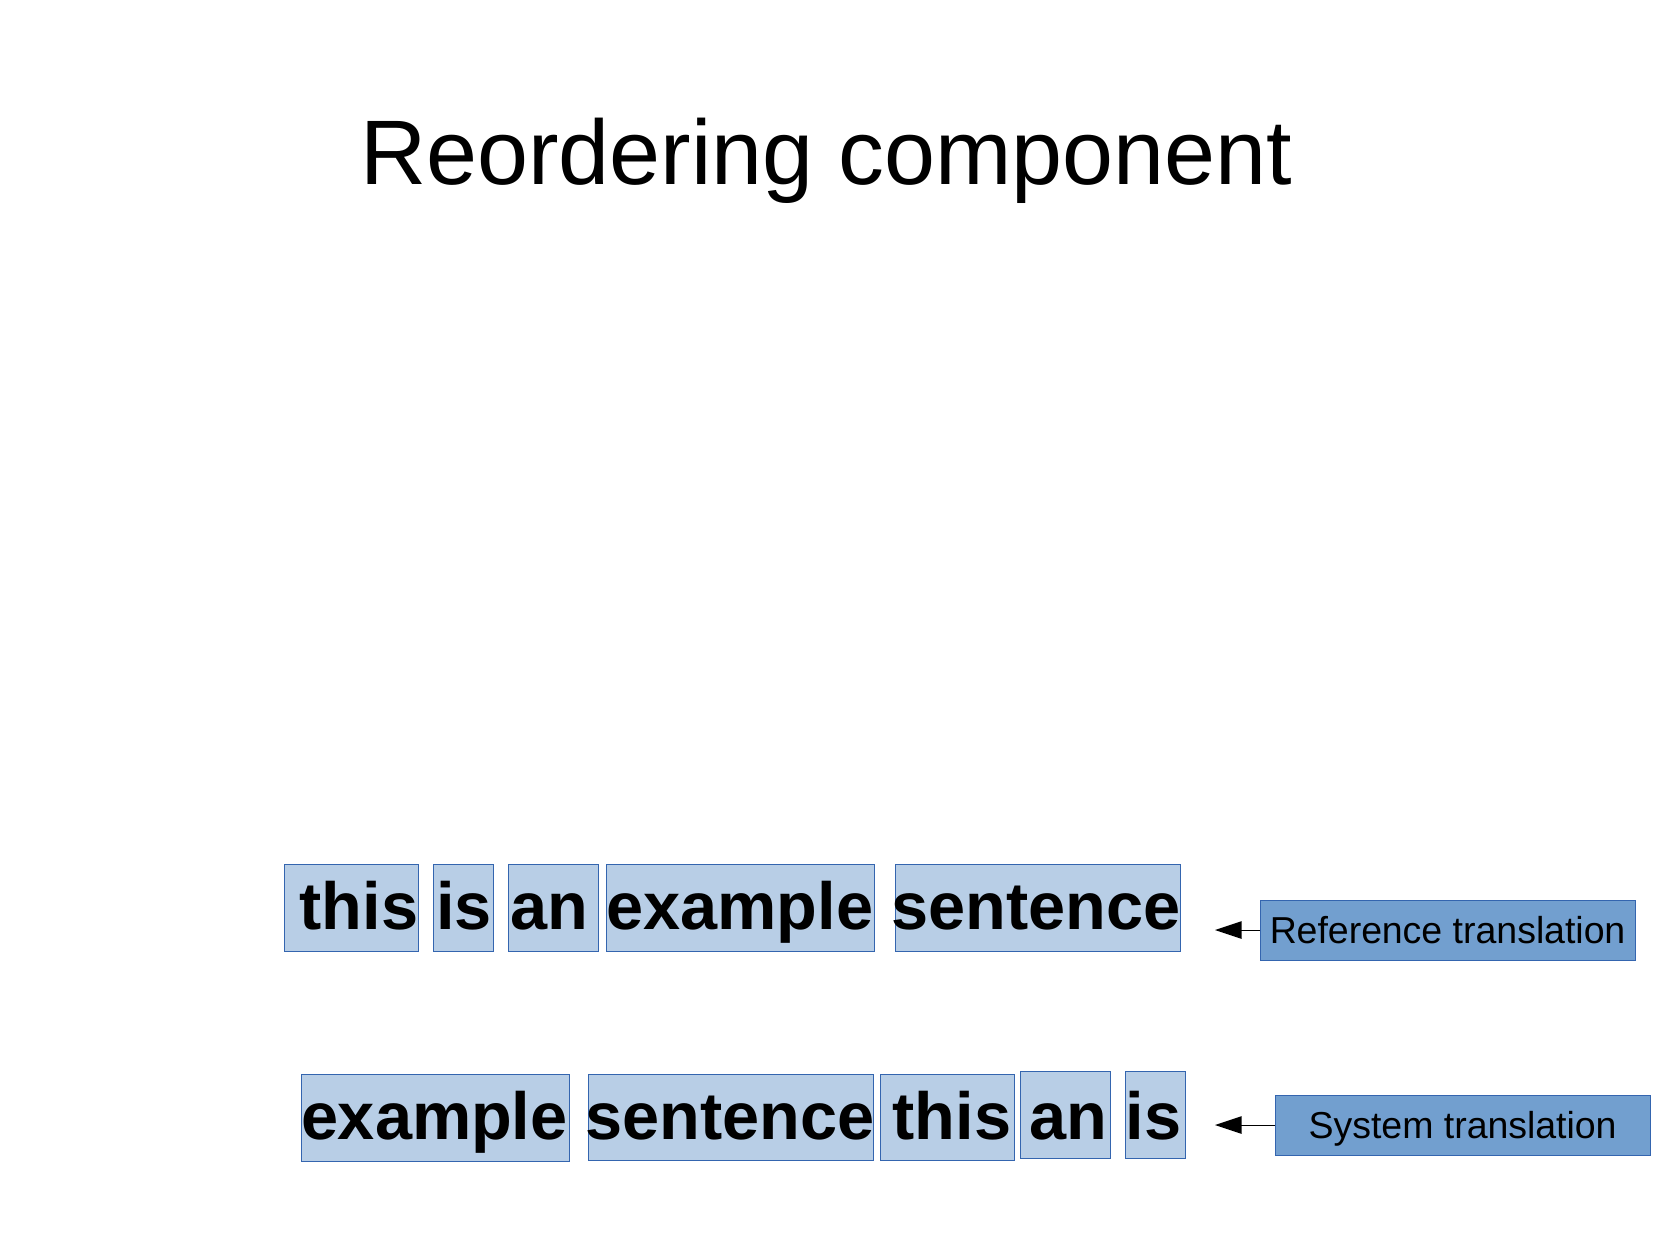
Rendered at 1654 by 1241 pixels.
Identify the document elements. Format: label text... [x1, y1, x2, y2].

text_box this is an example sentence [285, 861, 1199, 952]
text_box System translation [1275, 1095, 1651, 1156]
title Reordering component [82, 49, 1571, 257]
text_box Reference translation [1260, 900, 1636, 961]
text_box example sentence this an is [286, 1071, 1201, 1162]
